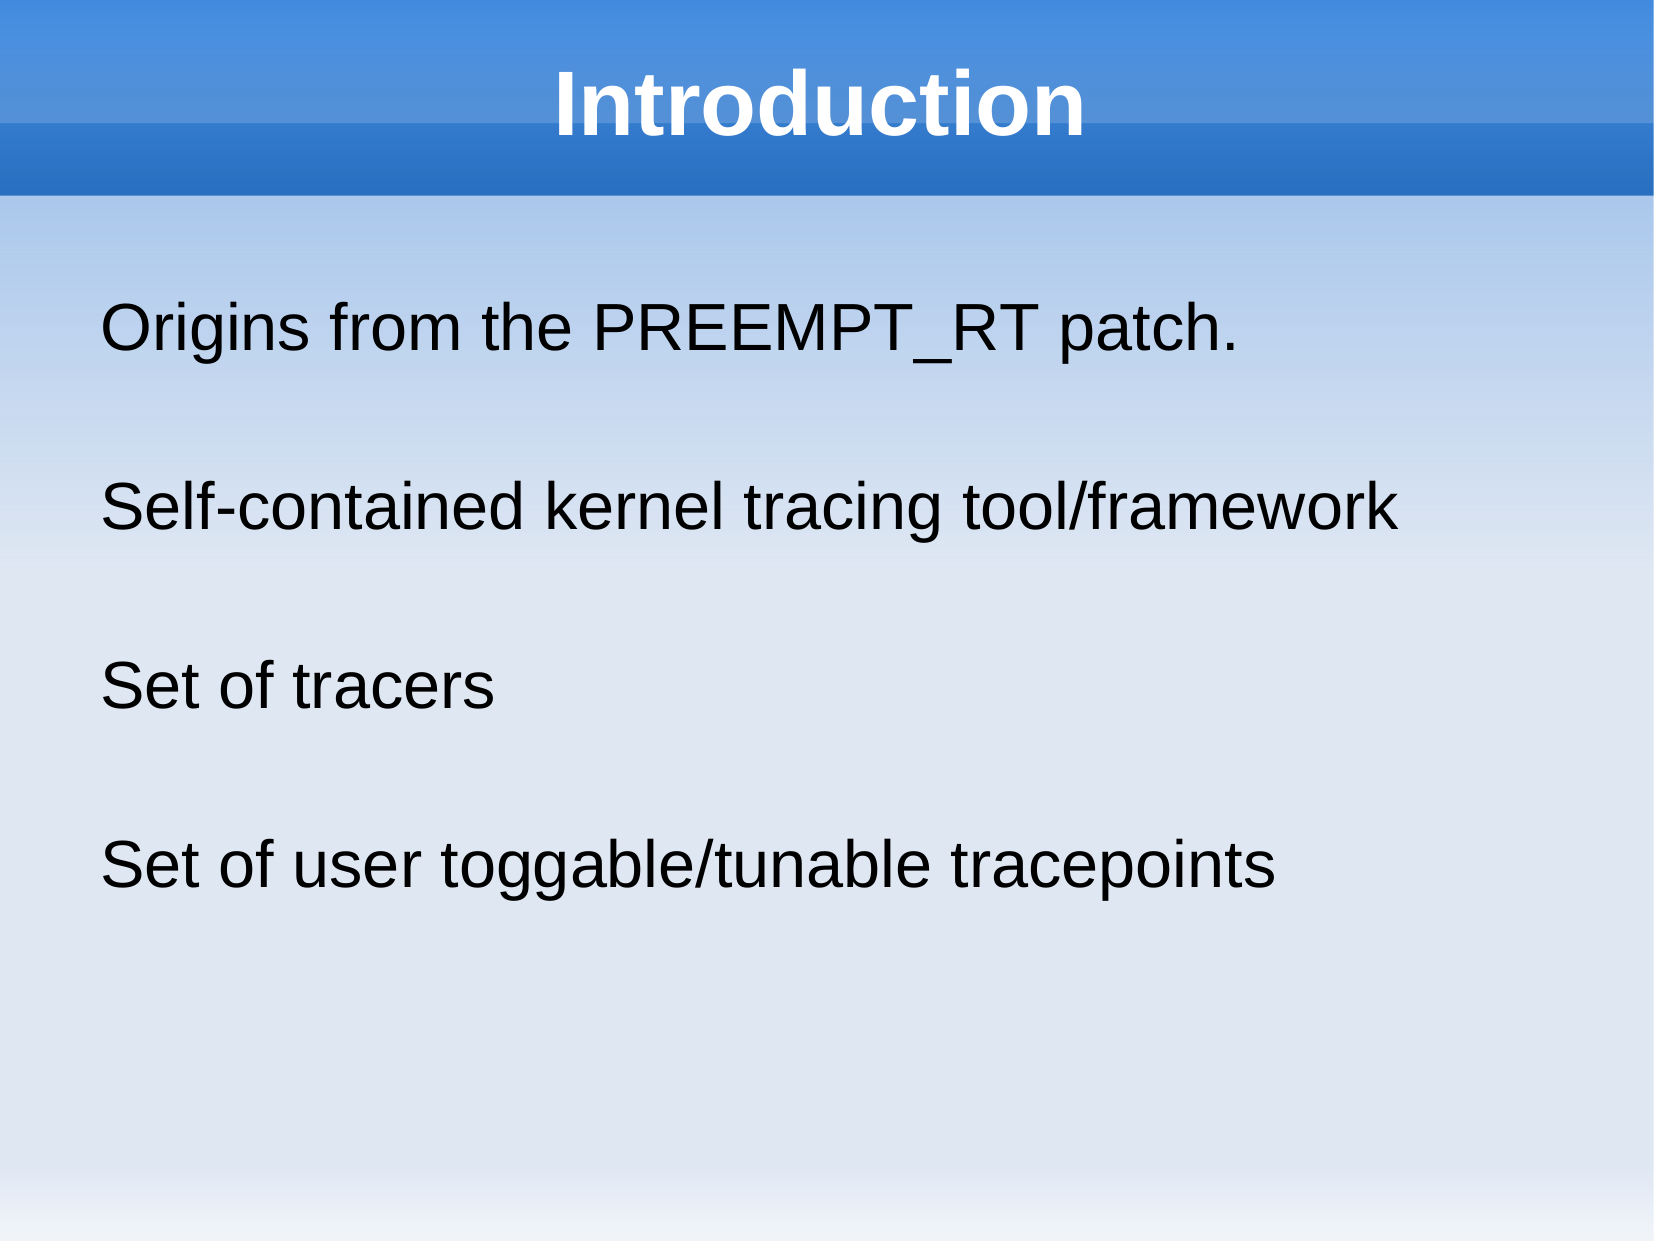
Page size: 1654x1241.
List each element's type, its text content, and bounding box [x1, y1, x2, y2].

picture [0, 0, 1654, 1241]
title Introduction [76, 7, 1565, 200]
list Origins from the PREEMPT_RT patch. Self-contained kernel tracing tool/framework Set of tracers Set of user toggable/tunable tracepoints [82, 290, 1571, 1094]
